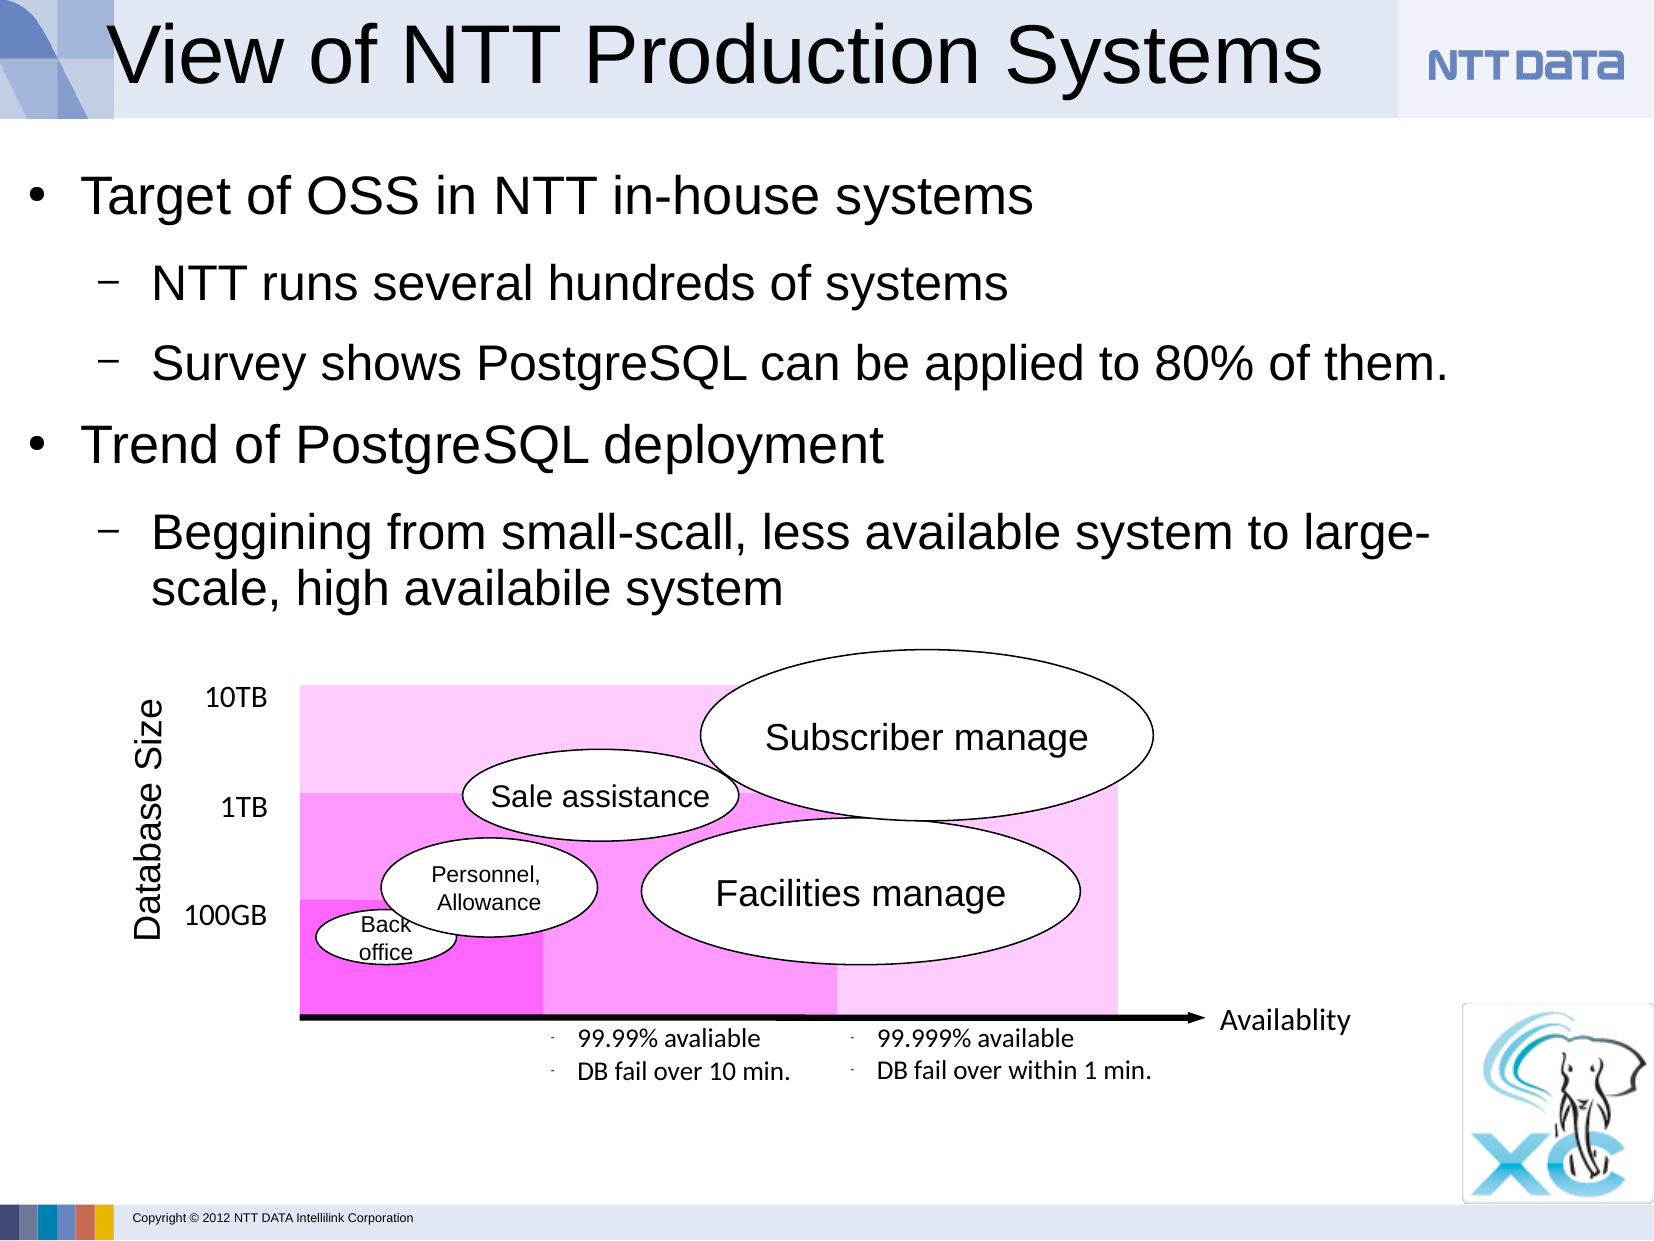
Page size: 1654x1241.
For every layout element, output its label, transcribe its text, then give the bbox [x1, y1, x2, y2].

text_box [300, 685, 1118, 1014]
text_box Facilities manage [641, 817, 1081, 965]
text_box Personnel, Allowance [381, 837, 598, 938]
text_box 10TB [191, 670, 282, 721]
text_box Database Size [118, 673, 178, 958]
text_box Availablity [1206, 992, 1365, 1043]
text_box Subscriber manage [700, 649, 1154, 821]
text_box 1TB [207, 779, 282, 830]
picture [1462, 1003, 1654, 1204]
text_box Back office [315, 909, 457, 965]
title View of NTT Production Systems [106, 7, 1399, 101]
picture [1429, 50, 1624, 80]
text_box 100GB [176, 887, 281, 938]
text_box 99.999% available DB fail over within 1 min. [837, 1013, 1219, 1092]
text_box 99.99% avaliable DB fail over 10 min. [538, 1021, 858, 1093]
list Target of OSS in NTT in-house systems NTT runs several hundreds of systems Survey shows PostgreSQL can be applied to 80% of them. Trend of PostgreSQL deployment Beggining from small-scall, less available system to large-scale, high availabile system [9, 165, 1465, 626]
picture [0, 0, 114, 119]
text_box Sale assistance [462, 749, 739, 842]
